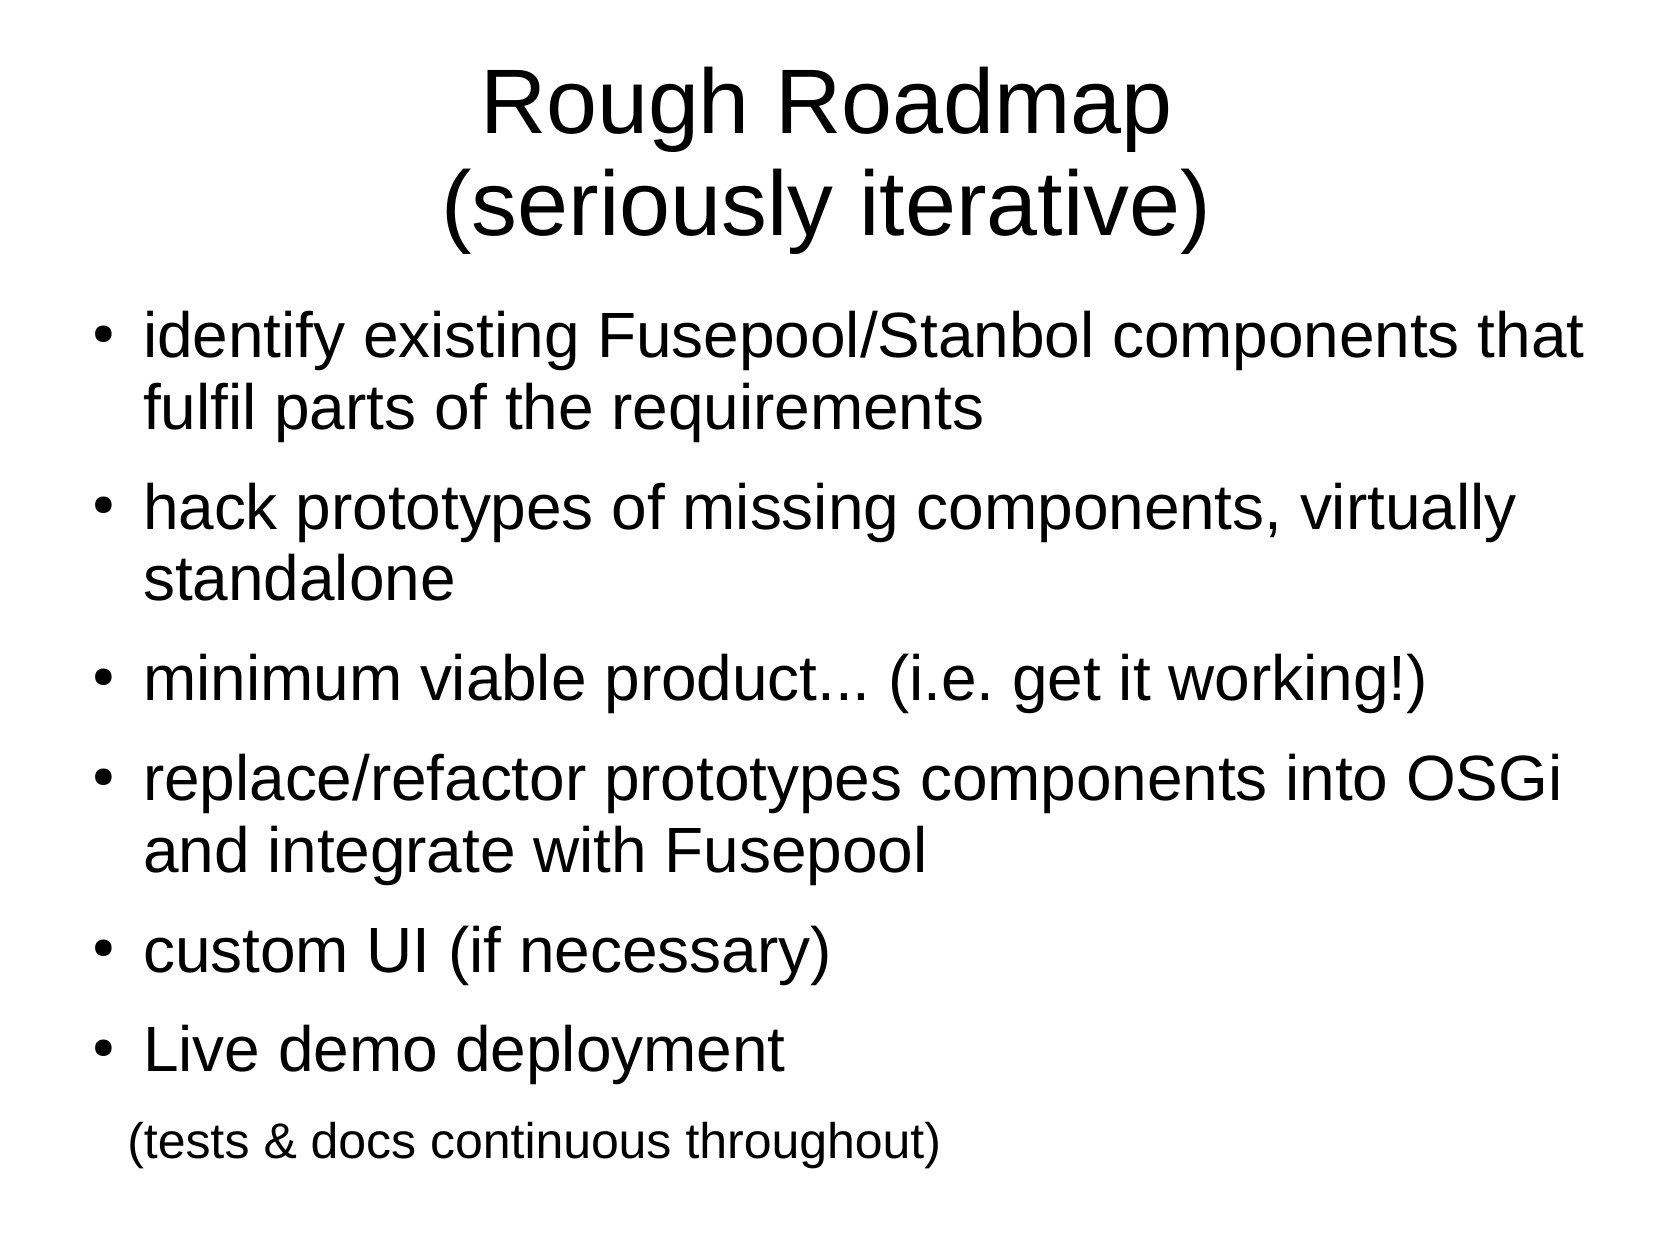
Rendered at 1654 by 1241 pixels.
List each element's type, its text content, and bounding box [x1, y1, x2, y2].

title Rough Roadmap (seriously iterative) [82, 49, 1571, 257]
list identify existing Fusepool/Stanbol components that fulfil parts of the requirements hack prototypes of missing components, virtually standalone minimum viable product... (i.e. get it working!) replace/refactor prototypes components into OSGi and integrate with Fusepool custom UI (if necessary) Live demo deployment [75, 300, 1613, 1088]
text_box (tests & docs continuous throughout) [112, 1106, 1557, 1204]
